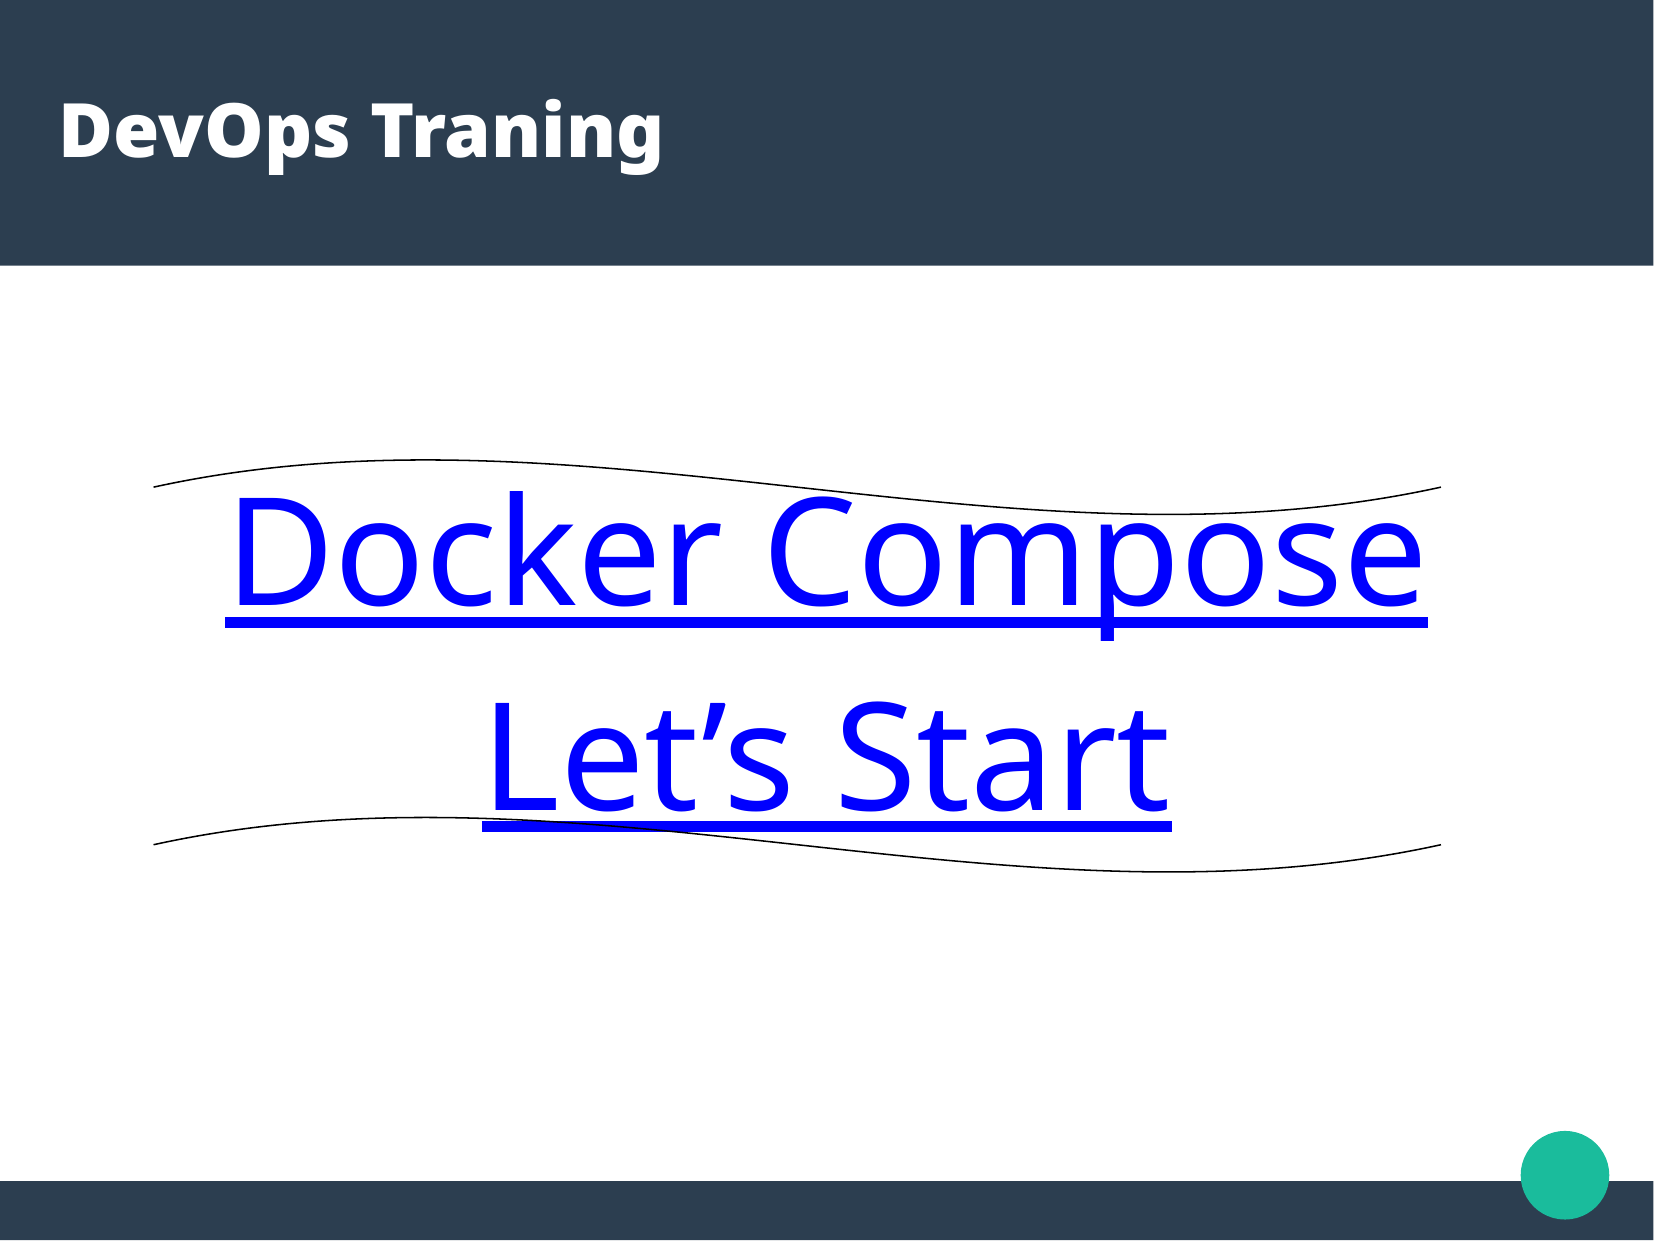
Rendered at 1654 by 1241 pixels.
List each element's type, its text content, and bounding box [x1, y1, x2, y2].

subtitle Docker Compose Let’s Start [82, 290, 1571, 1010]
title DevOps Traning [59, 49, 1595, 207]
